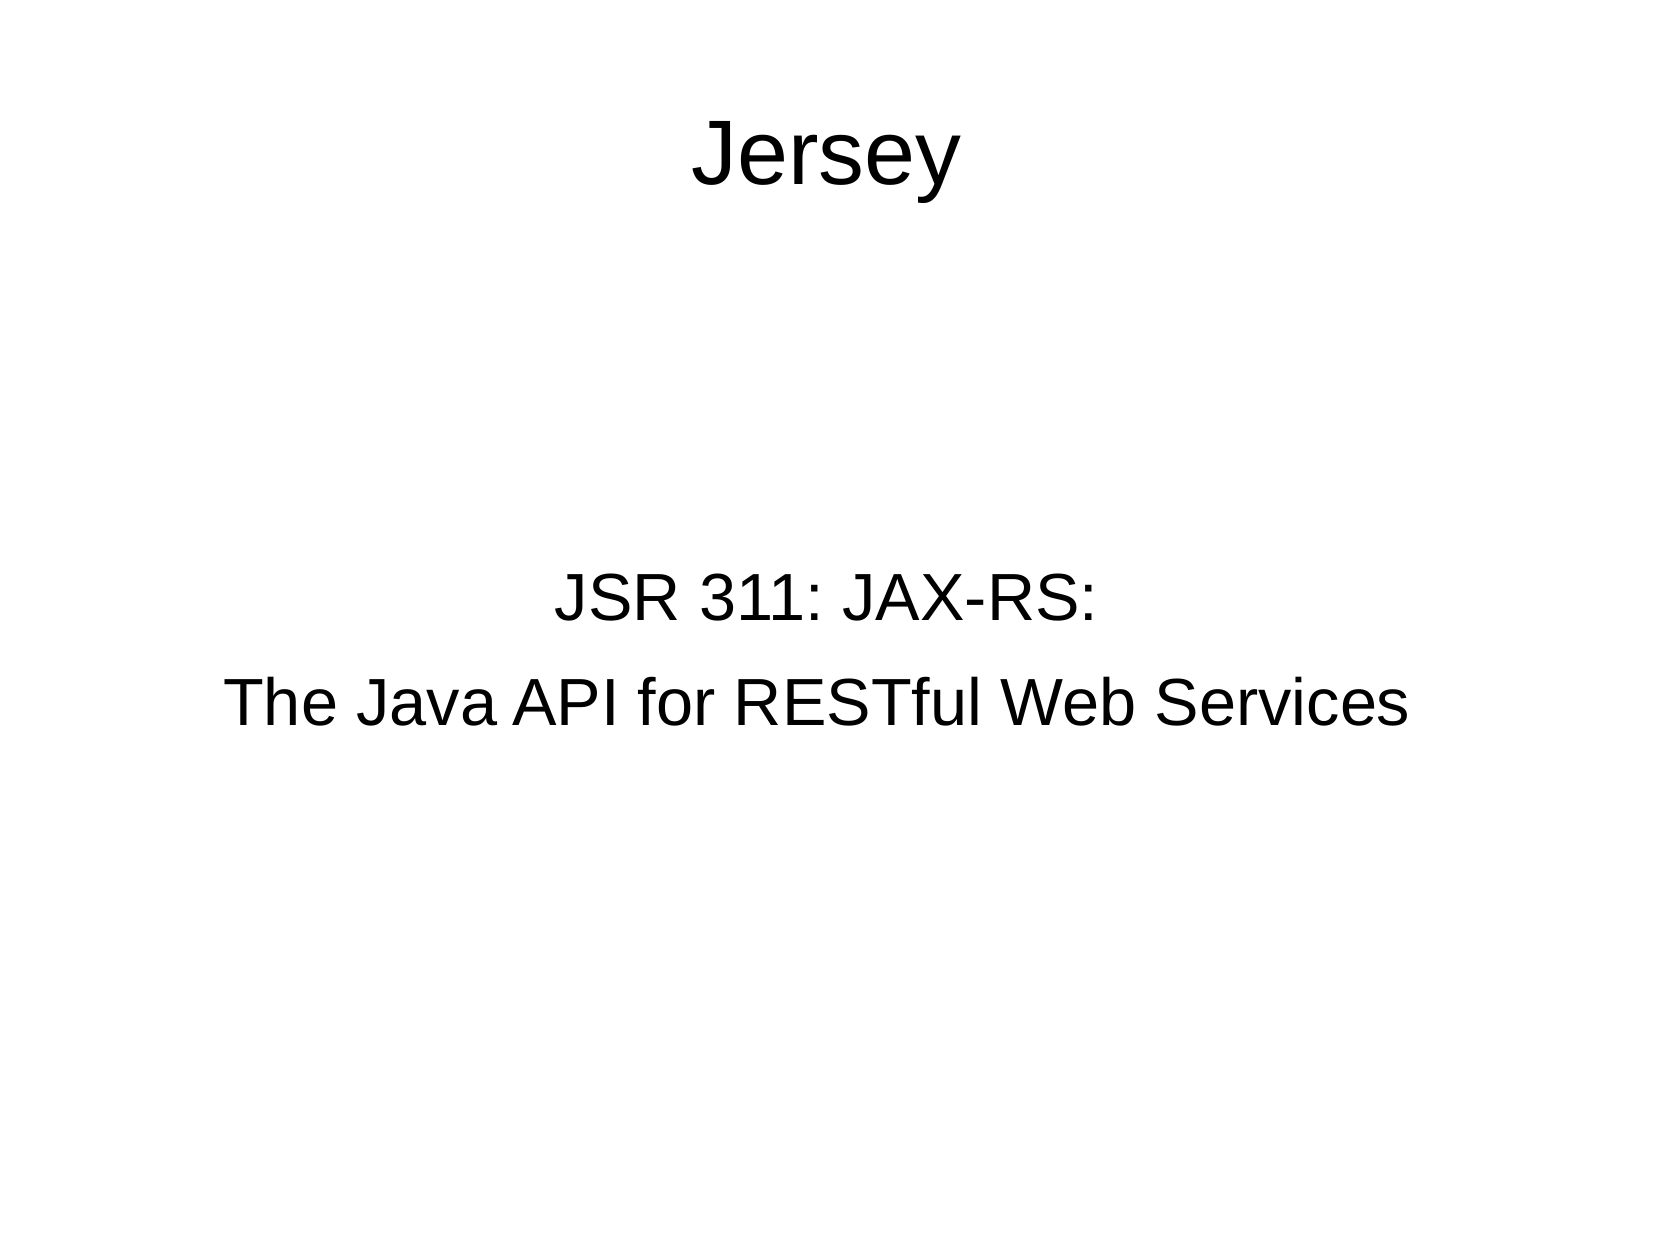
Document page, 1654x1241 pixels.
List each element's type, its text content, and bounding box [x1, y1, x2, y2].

title Jersey [82, 49, 1571, 257]
list JSR 311: JAX-RS: The Java API for RESTful Web Services [82, 290, 1571, 1010]
